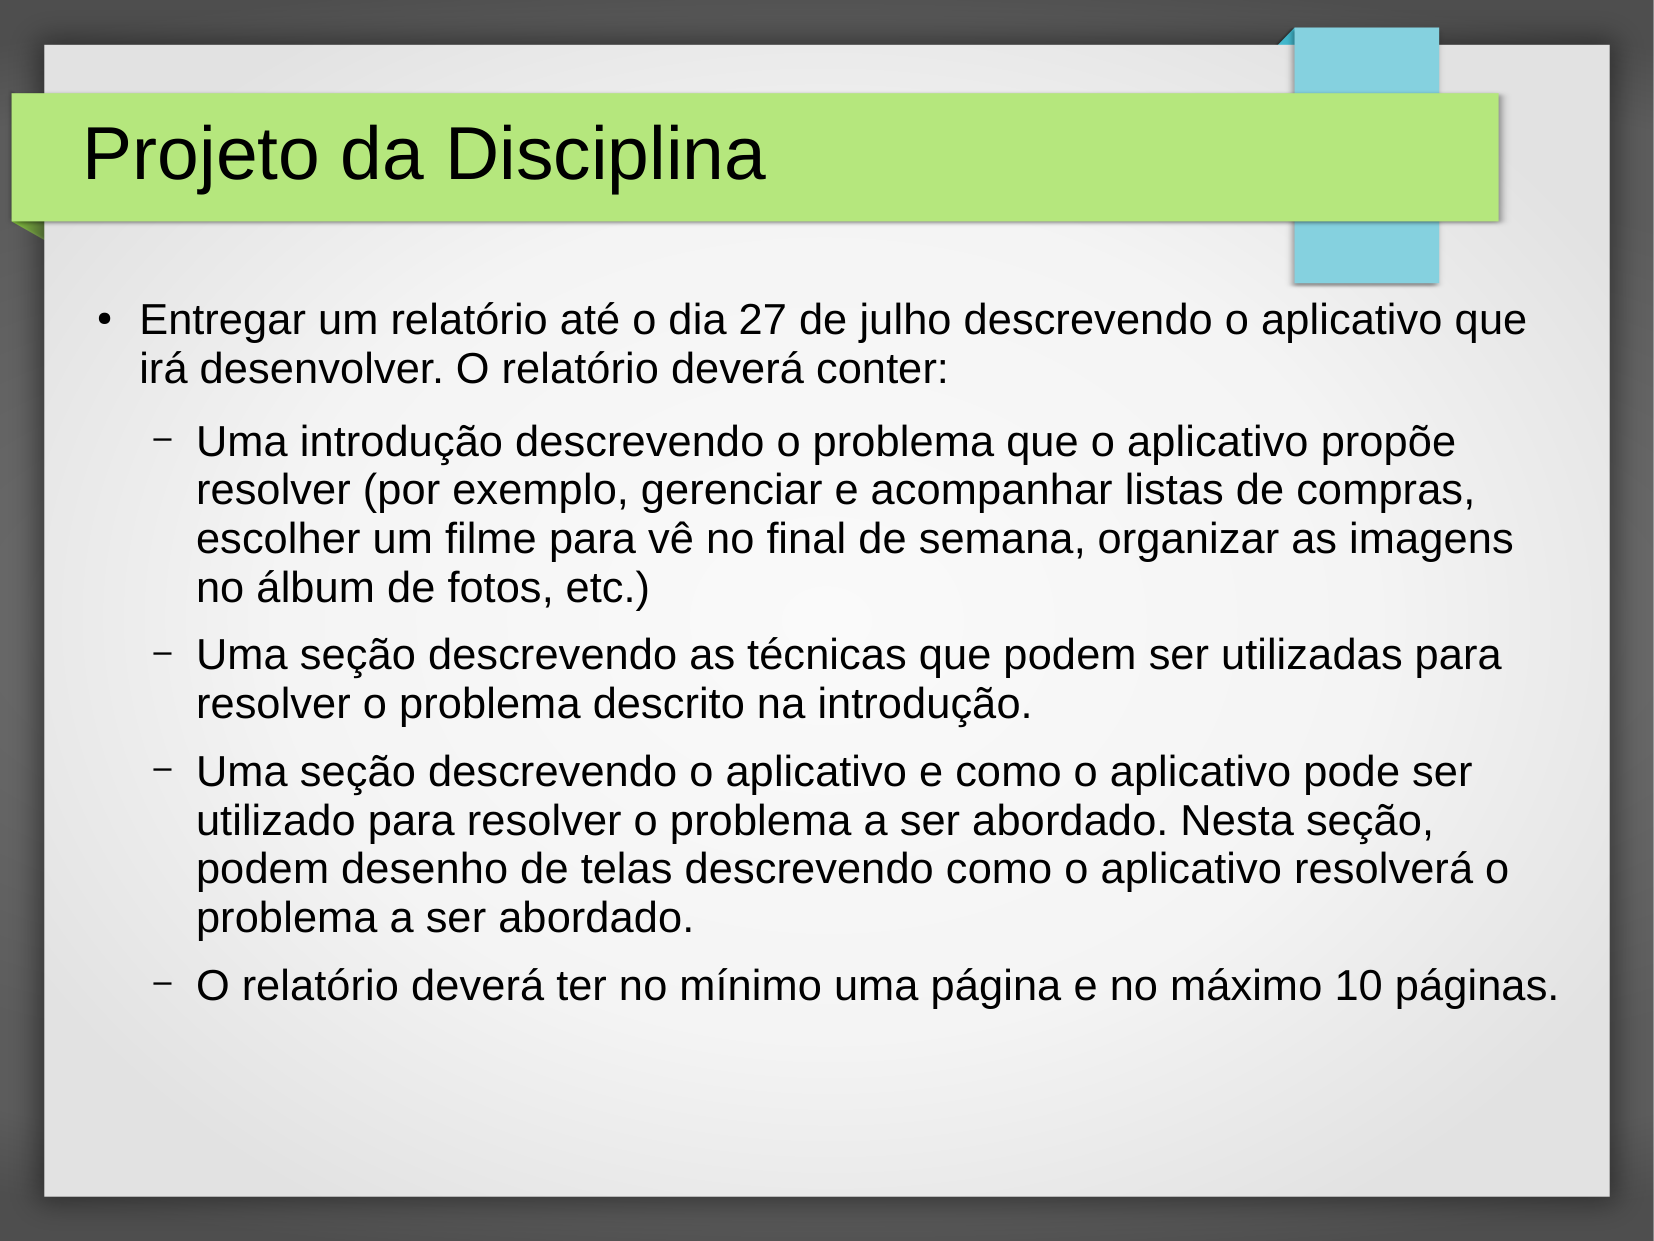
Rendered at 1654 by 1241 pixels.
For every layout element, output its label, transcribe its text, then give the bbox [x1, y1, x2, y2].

picture [0, 0, 1654, 1241]
title Projeto da Disciplina [82, 94, 1264, 213]
list Entregar um relatório até o dia 27 de julho descrevendo o aplicativo que irá desenvolver. O relatório deverá conter: Uma introdução descrevendo o problema que o aplicativo propõe resolver (por exemplo, gerenciar e acompanhar listas de compras, escolher um filme para vê no final de semana, organizar as imagens no álbum de fotos, etc.) Uma seção descrevendo as técnicas que podem ser utilizadas para resolver o problema descrito na introdução. Uma seção descrevendo o aplicativo e como o aplicativo pode ser utilizado para resolver o problema a ser abordado. Nesta seção, podem desenho de telas descrevendo como o aplicativo resolverá o problema a ser abordado. O relatório deverá ter no mínimo uma página e no máximo 10 páginas. [82, 295, 1571, 1015]
